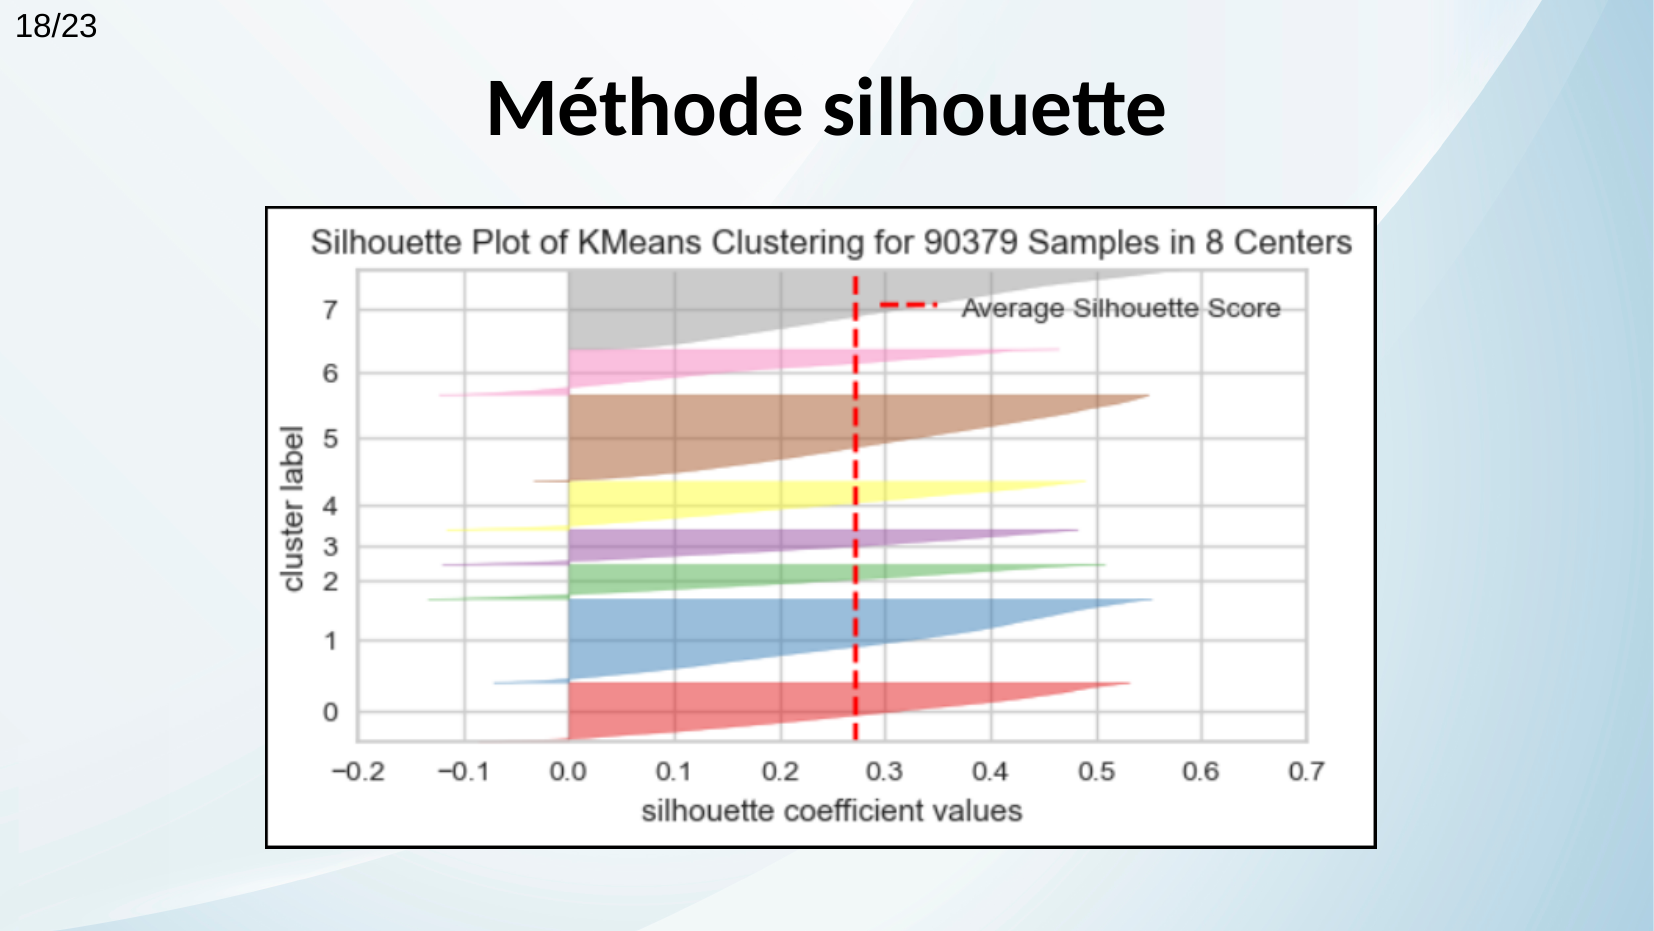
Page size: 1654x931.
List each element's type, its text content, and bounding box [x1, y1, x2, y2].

picture [0, 0, 1654, 931]
title Méthode silhouette [82, 37, 1571, 193]
text_box 18/23 [0, 0, 119, 60]
